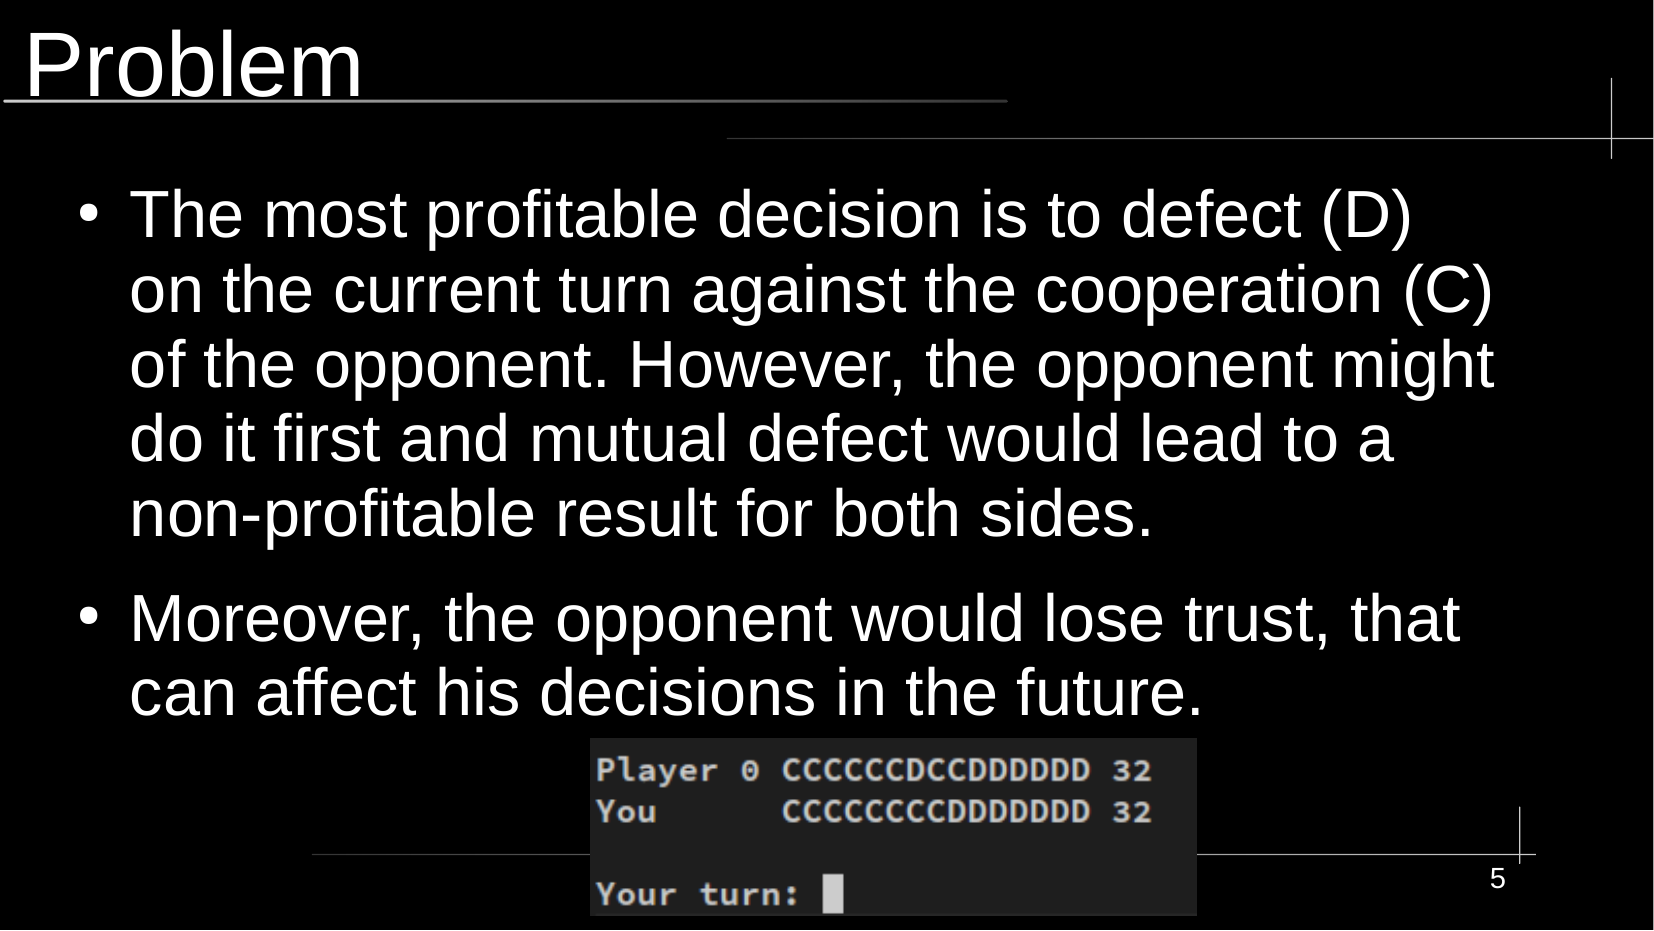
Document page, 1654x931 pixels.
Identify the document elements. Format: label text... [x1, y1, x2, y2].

picture [590, 738, 1197, 916]
title Problem [23, 11, 1589, 119]
list The most profitable decision is to defect (D) on the current turn against the cooperation (C) of the opponent. However, the opponent might do it first and mutual defect would lead to a non-profitable result for both sides. Moreover, the opponent would lose trust, that can affect his decisions in the future. [59, 177, 1506, 739]
